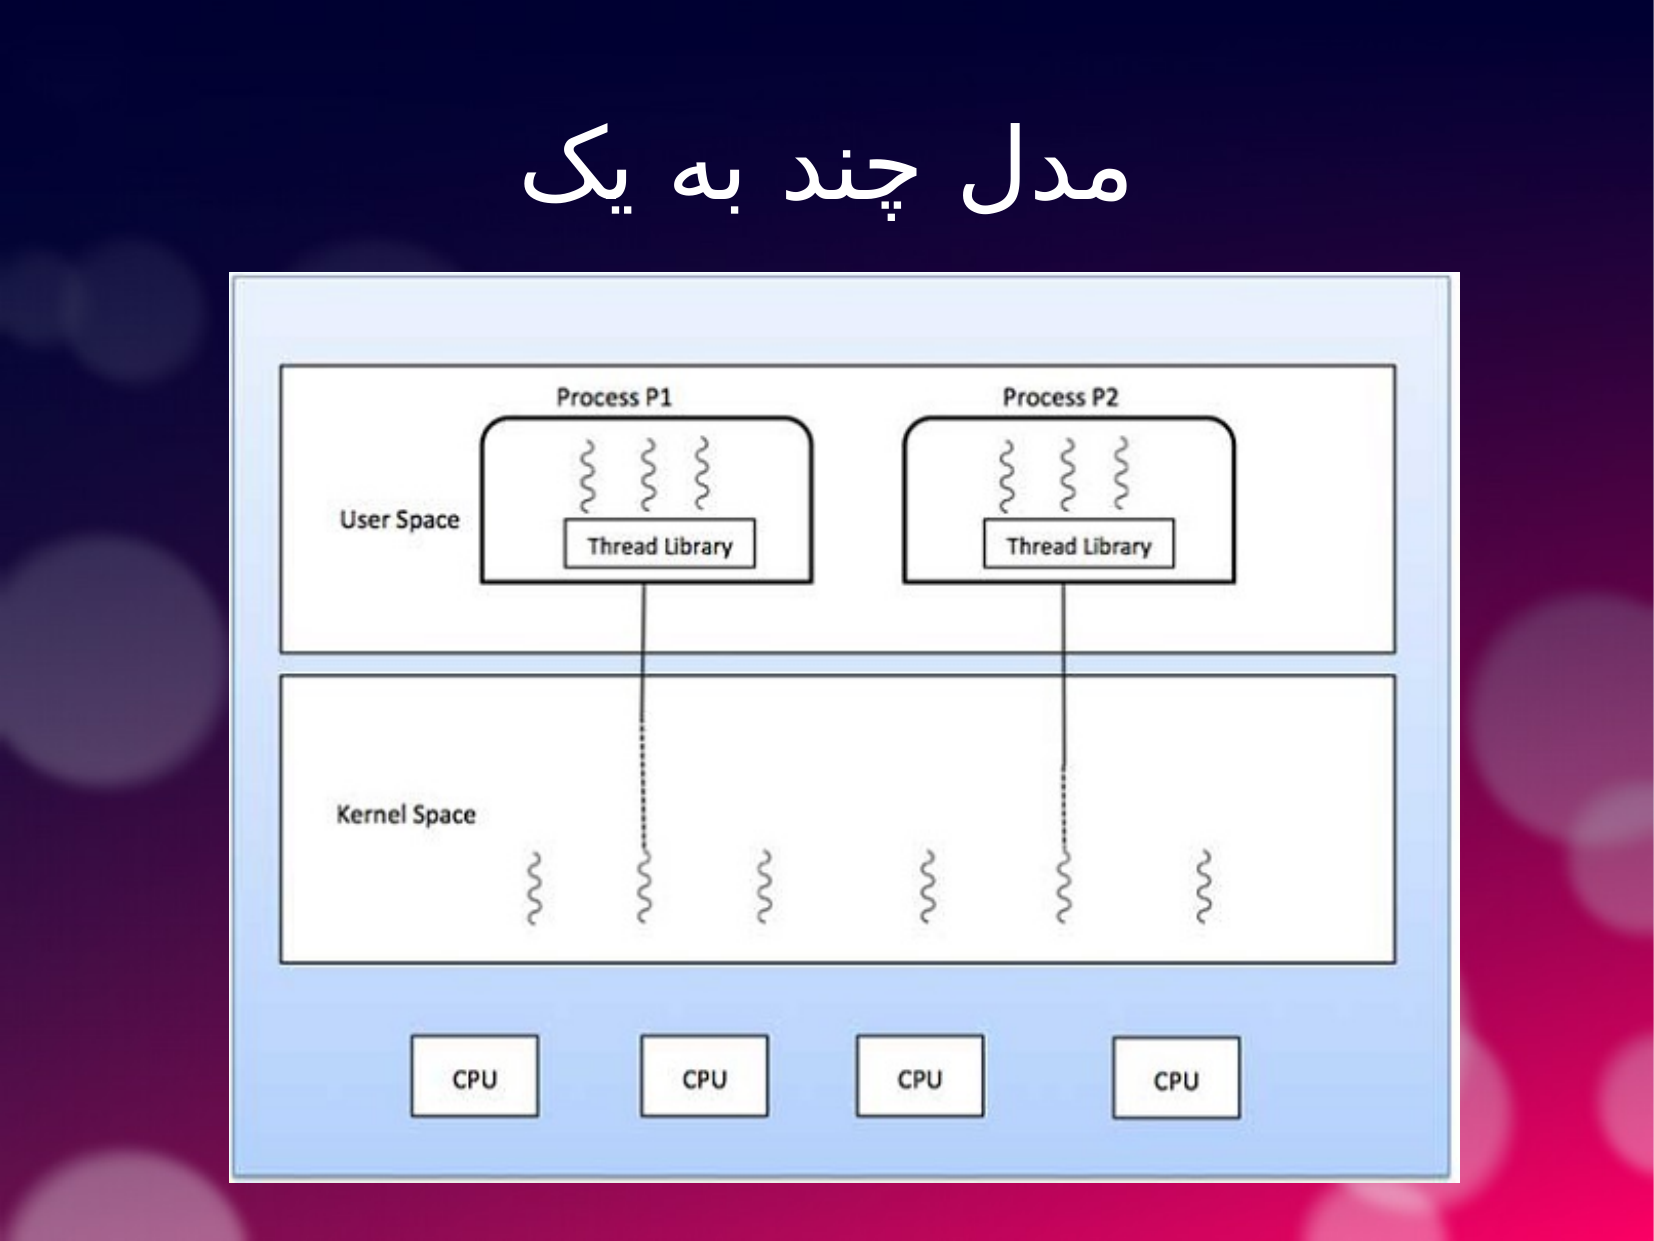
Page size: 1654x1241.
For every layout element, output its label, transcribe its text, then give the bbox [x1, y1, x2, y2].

title مدل چند به یک [82, 61, 1571, 269]
picture [0, 0, 1654, 1241]
